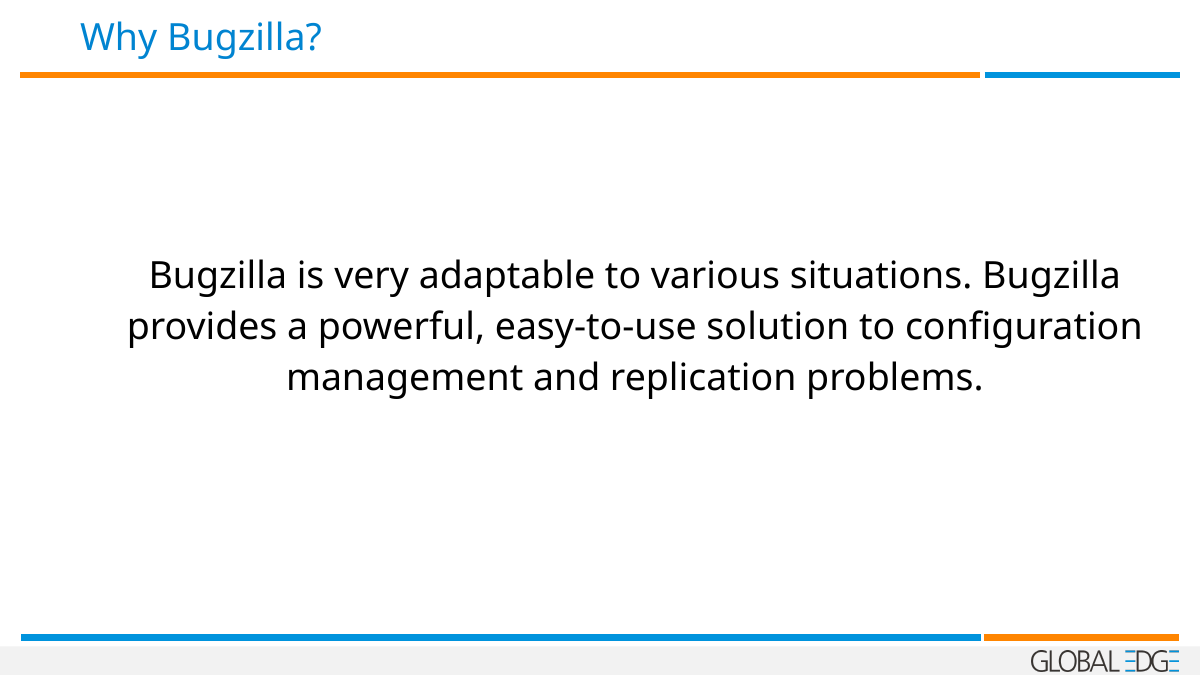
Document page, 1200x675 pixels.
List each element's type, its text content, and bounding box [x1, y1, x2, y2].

title Why Bugzilla? [12, 9, 1088, 63]
list Bugzilla is very adaptable to various situations. Bugzilla provides a powerful, easy-to-use solution to configuration management and replication problems. [20, 87, 1179, 628]
picture [1031, 650, 1179, 672]
